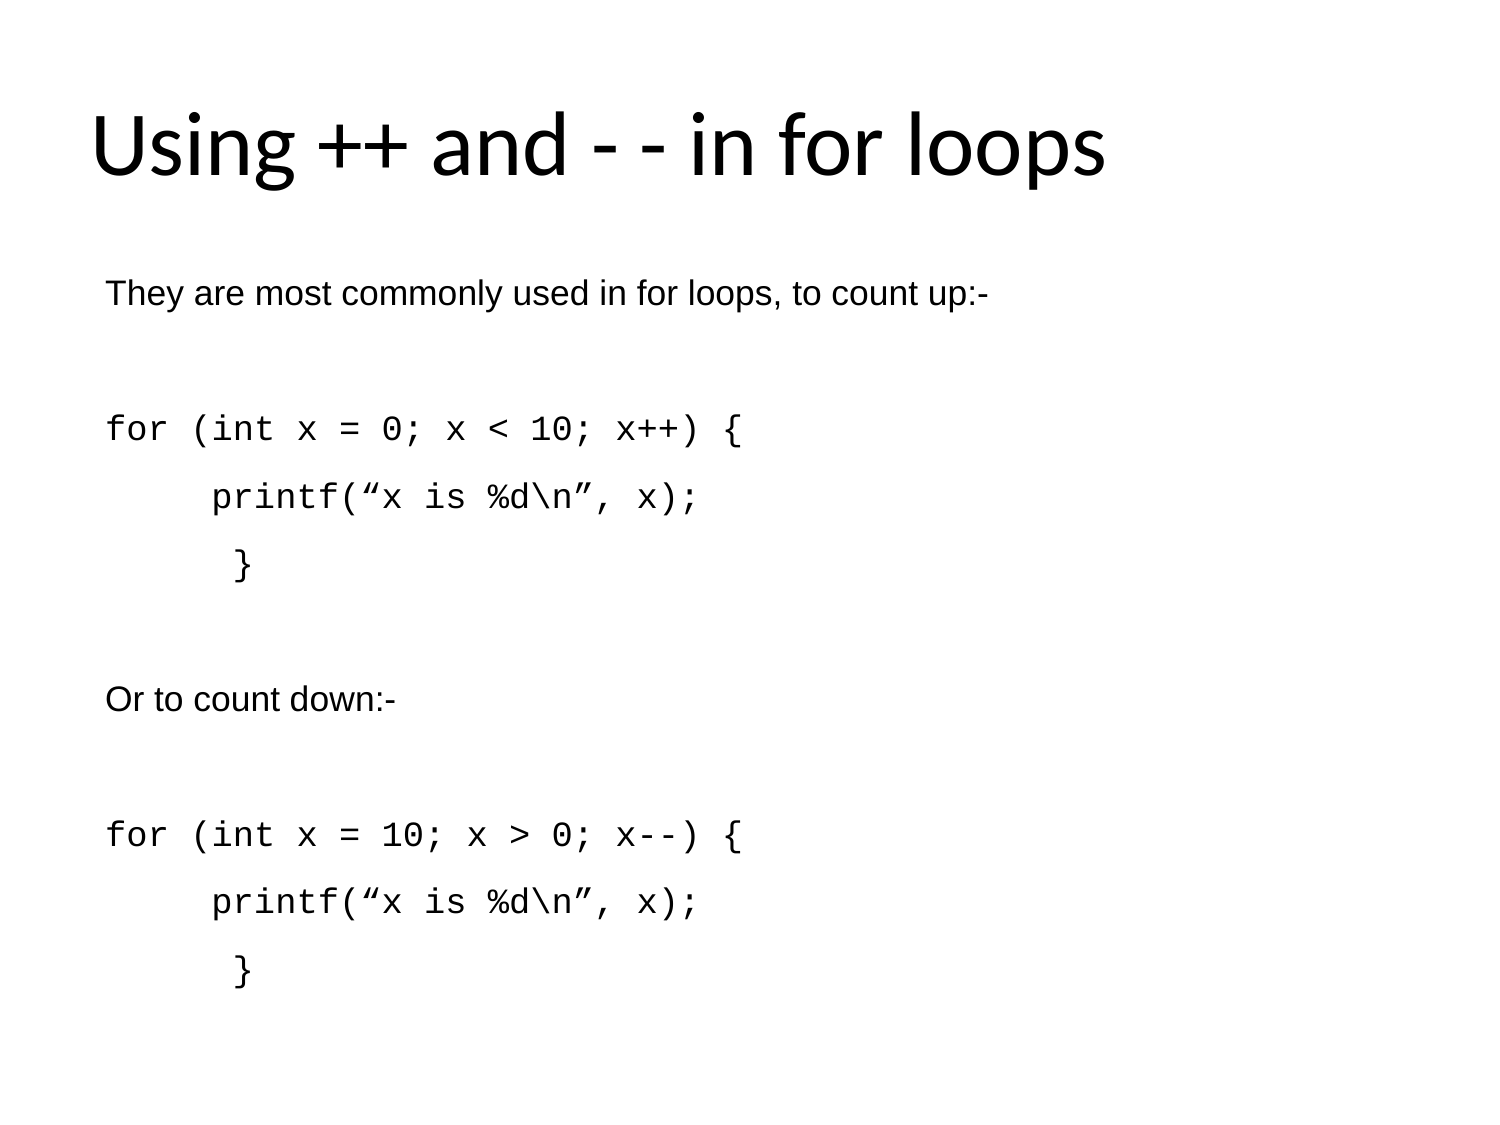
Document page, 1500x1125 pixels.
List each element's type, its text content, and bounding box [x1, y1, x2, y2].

title Using ++ and - - in for loops [75, 45, 1425, 233]
list They are most commonly used in for loops, to count up:- for (int x = 0; x < 10; x++) { printf(“x is %d\n”, x); } Or to count down:- for (int x = 10; x > 0; x--) { printf(“x is %d\n”, x); } [75, 262, 1425, 1005]
